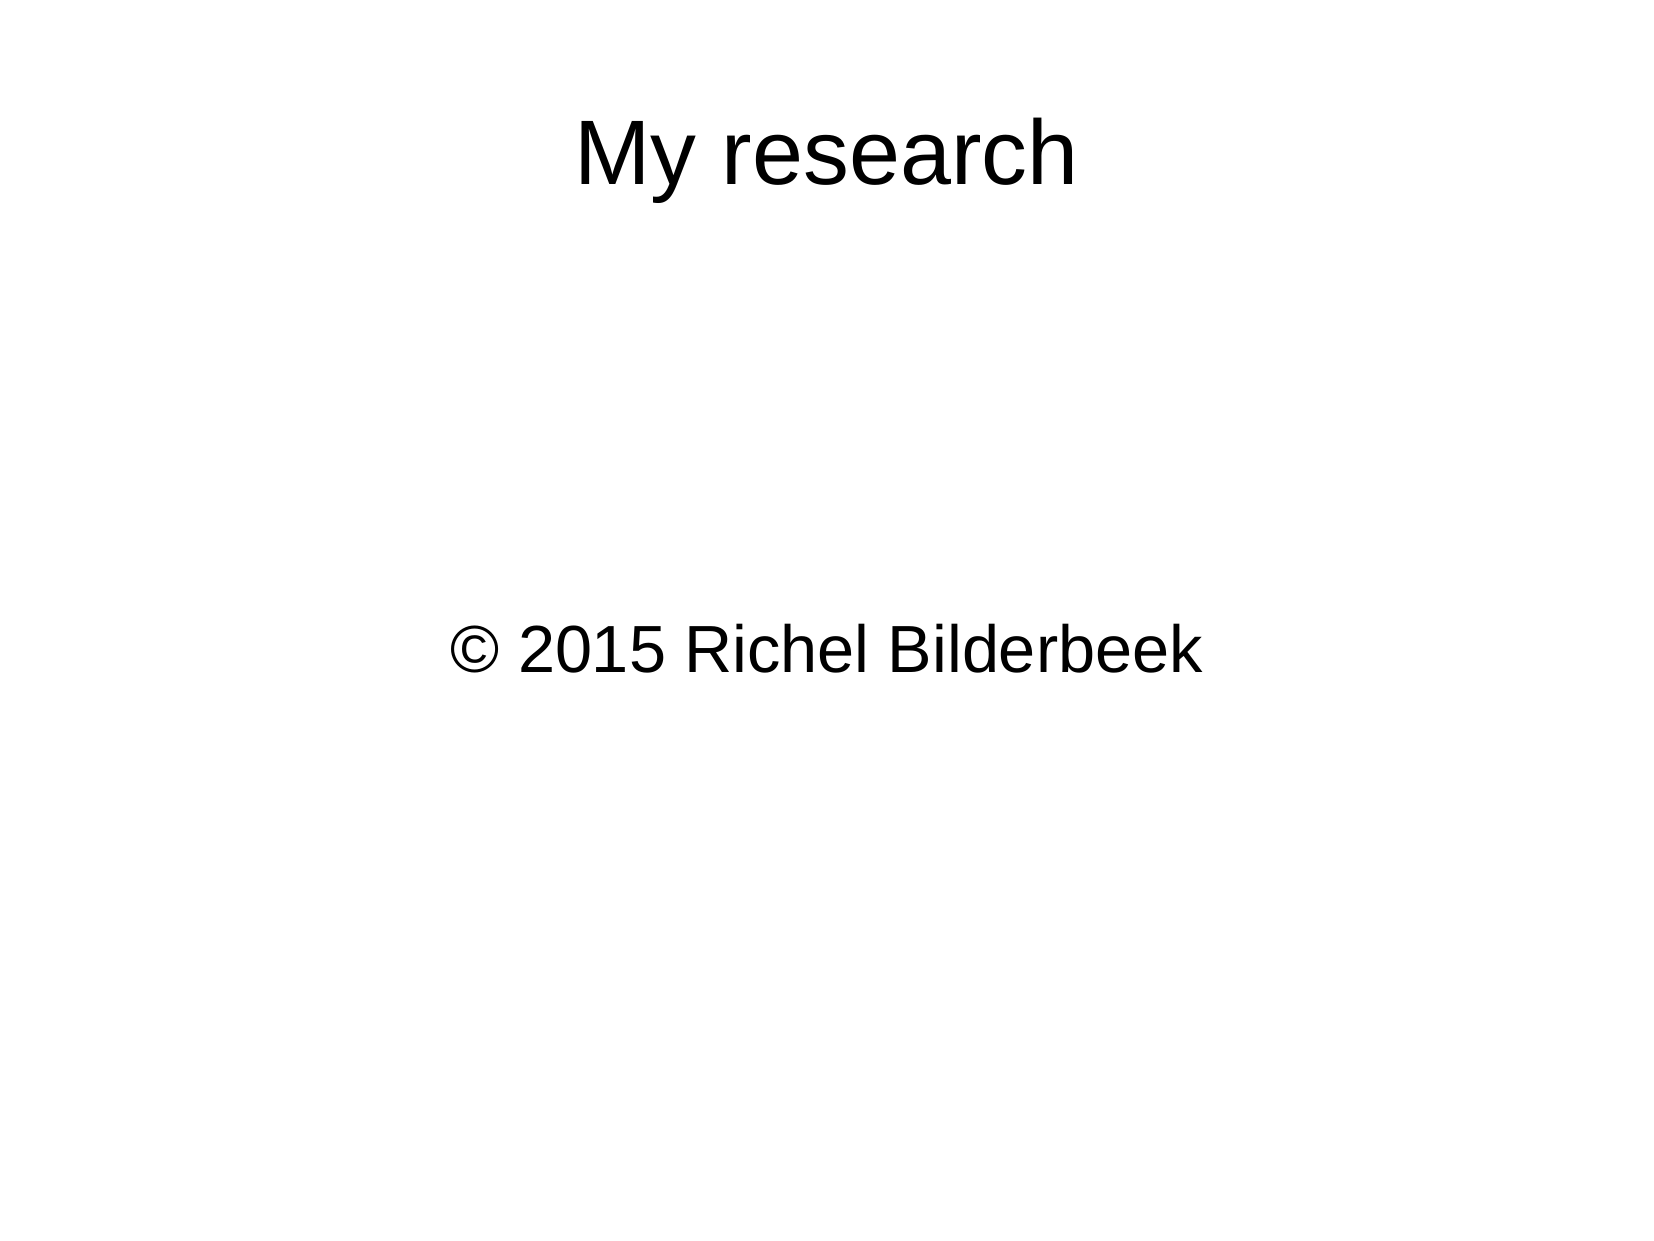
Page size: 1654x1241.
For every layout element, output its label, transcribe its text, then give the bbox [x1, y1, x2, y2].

title My research [82, 49, 1571, 257]
subtitle © 2015 Richel Bilderbeek [82, 290, 1571, 1010]
